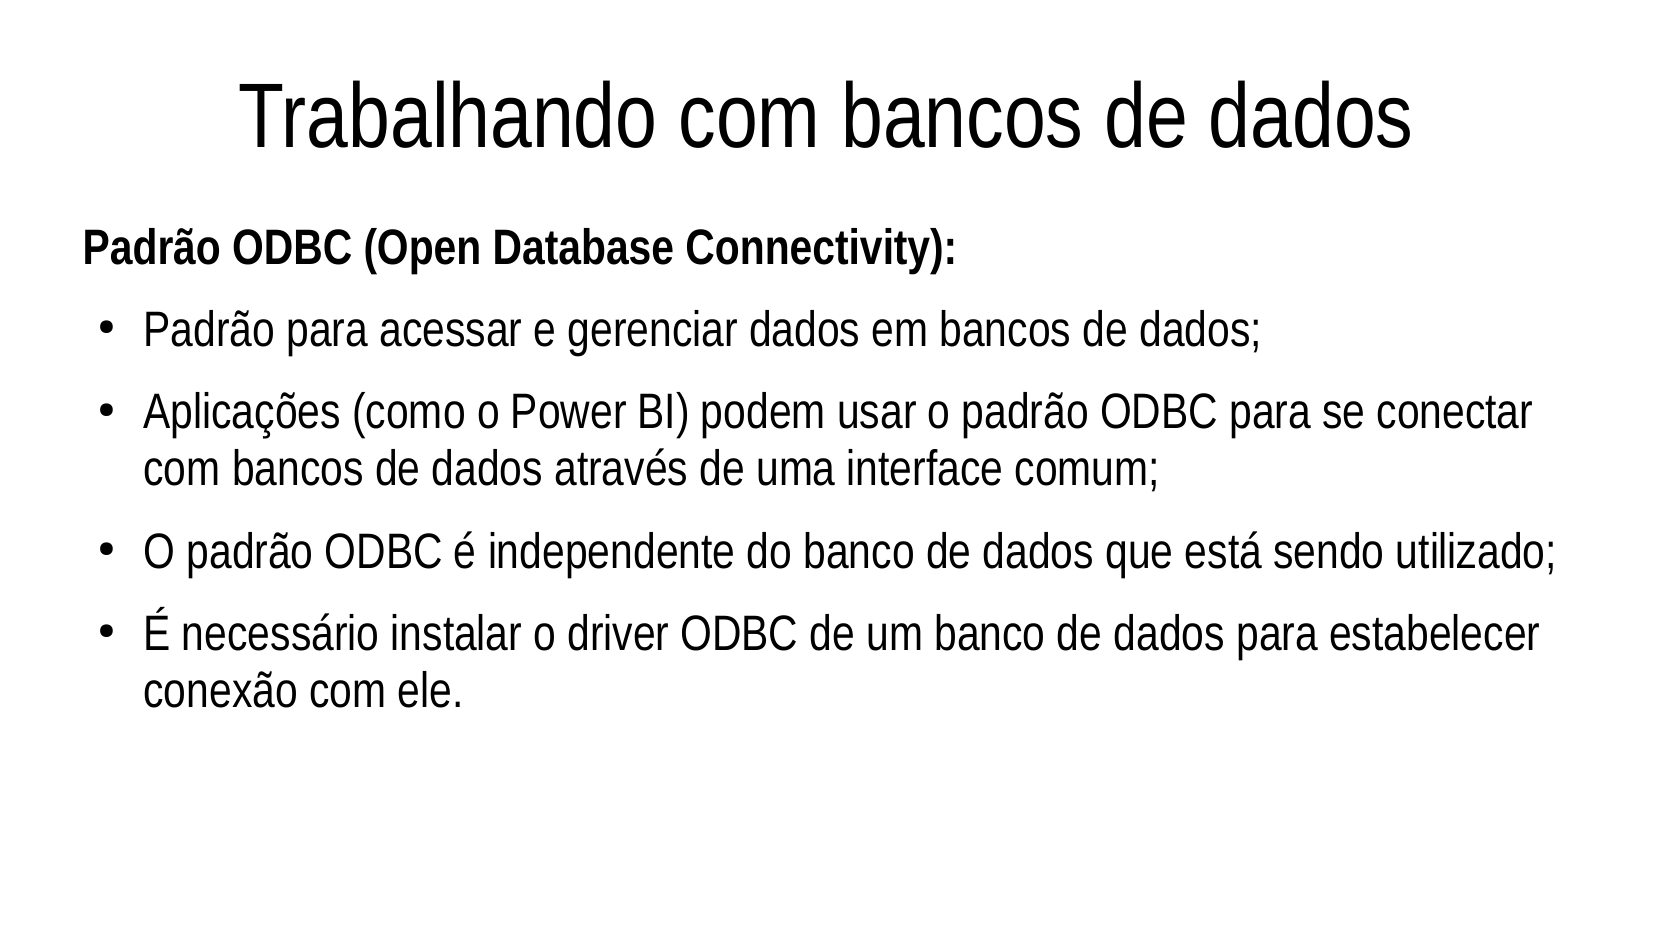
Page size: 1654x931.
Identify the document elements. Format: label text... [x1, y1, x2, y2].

title Trabalhando com bancos de dados [82, 37, 1571, 193]
list Padrão ODBC (Open Database Connectivity): Padrão para acessar e gerenciar dados em bancos de dados; Aplicações (como o Power BI) podem usar o padrão ODBC para se conectar com bancos de dados através de uma interface comum; O padrão ODBC é independente do banco de dados que está sendo utilizado; É necessário instalar o driver ODBC de um banco de dados para estabelecer conexão com ele. [82, 217, 1571, 758]
